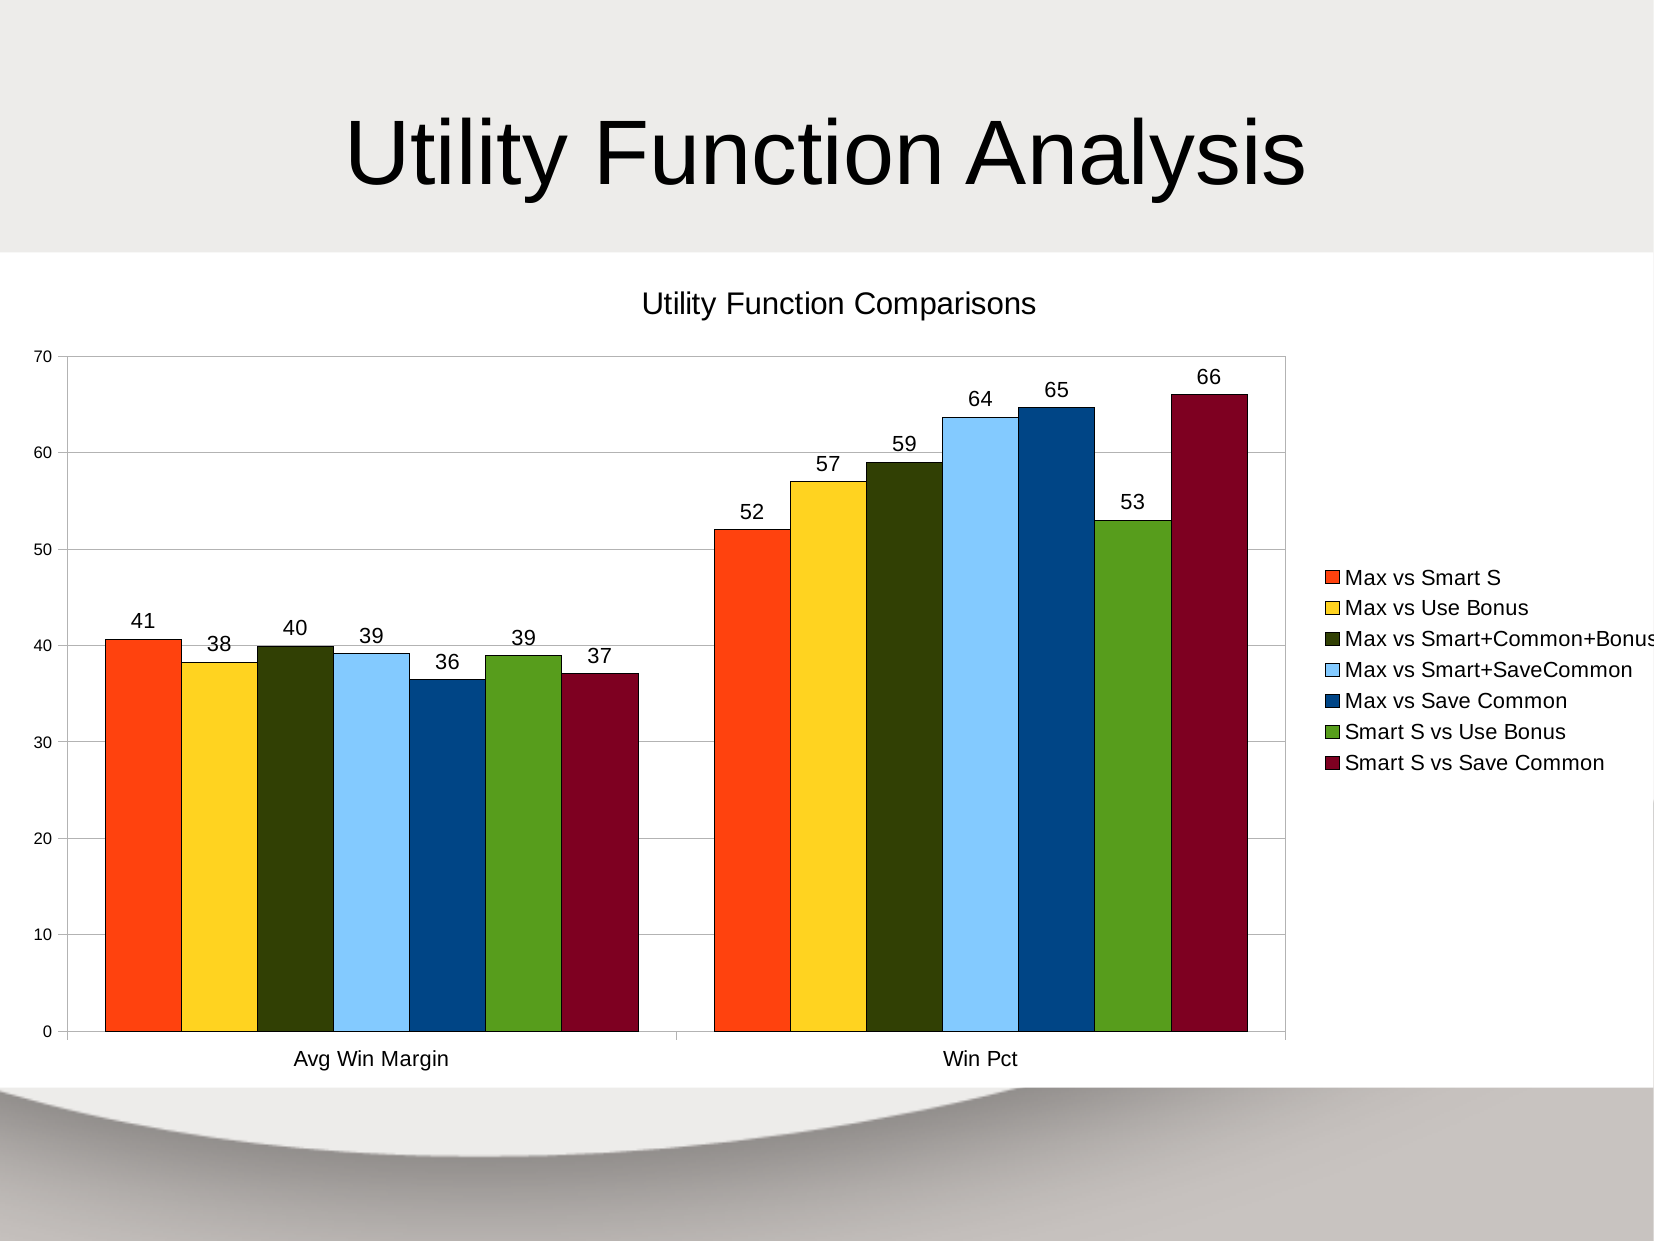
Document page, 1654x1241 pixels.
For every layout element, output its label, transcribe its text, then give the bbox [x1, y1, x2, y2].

title Utility Function Analysis [82, 56, 1571, 250]
chart [0, 252, 1654, 1088]
picture [0, 0, 1654, 252]
picture [0, 1088, 1654, 1241]
